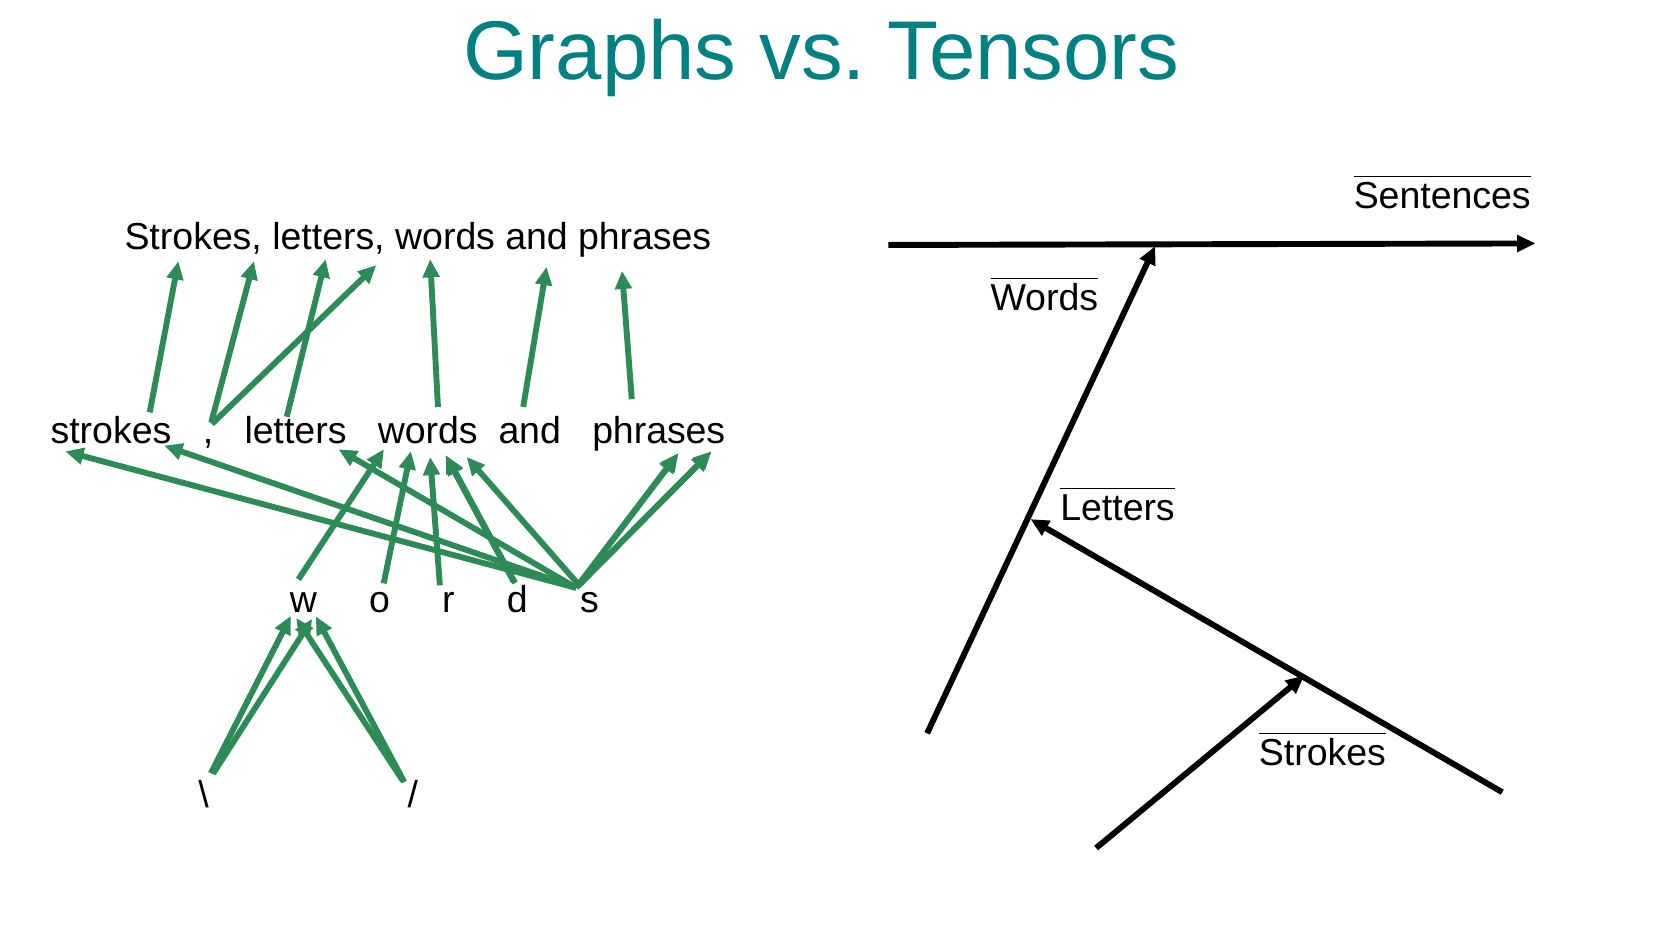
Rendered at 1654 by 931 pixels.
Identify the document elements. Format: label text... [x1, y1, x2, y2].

text_box Words [965, 269, 1113, 327]
text_box \ / [183, 766, 432, 823]
text_box Letters [1035, 479, 1190, 537]
text_box Graphs vs. Tensors [5, 0, 1639, 105]
text_box w o r d s [275, 571, 614, 628]
text_box Strokes [1233, 724, 1401, 782]
text_box Strokes, letters, words and phrases [109, 208, 738, 266]
text_box strokes , letters words and phrases [35, 402, 752, 460]
text_box Sentences [1328, 166, 1547, 224]
